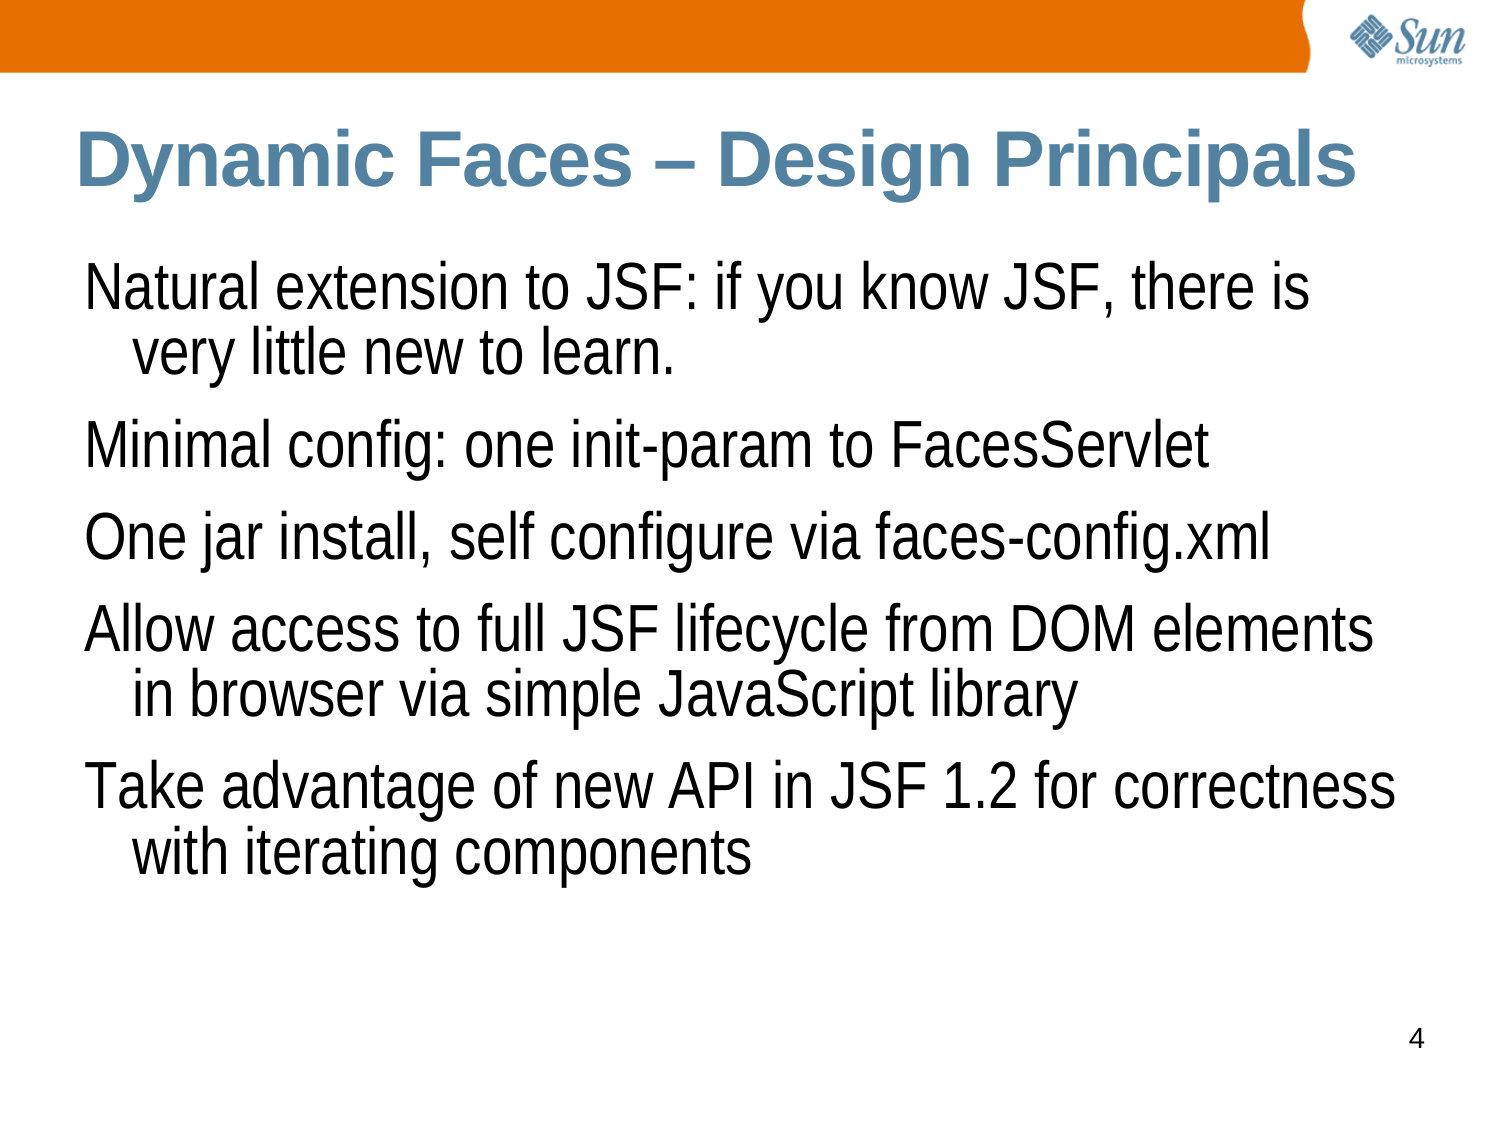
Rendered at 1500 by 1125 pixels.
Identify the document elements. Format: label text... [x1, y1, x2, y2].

title Dynamic Faces – Design Principals [75, 122, 1438, 228]
picture [0, 0, 1500, 75]
list Natural extension to JSF: if you know JSF, there is very little new to learn. Minimal config: one init-param to FacesServlet One jar install, self configure via faces-config.xml Allow access to full JSF lifecycle from DOM elements in browser via simple JavaScript library Take advantage of new API in JSF 1.2 for correctness with iterating components [64, 257, 1402, 1017]
